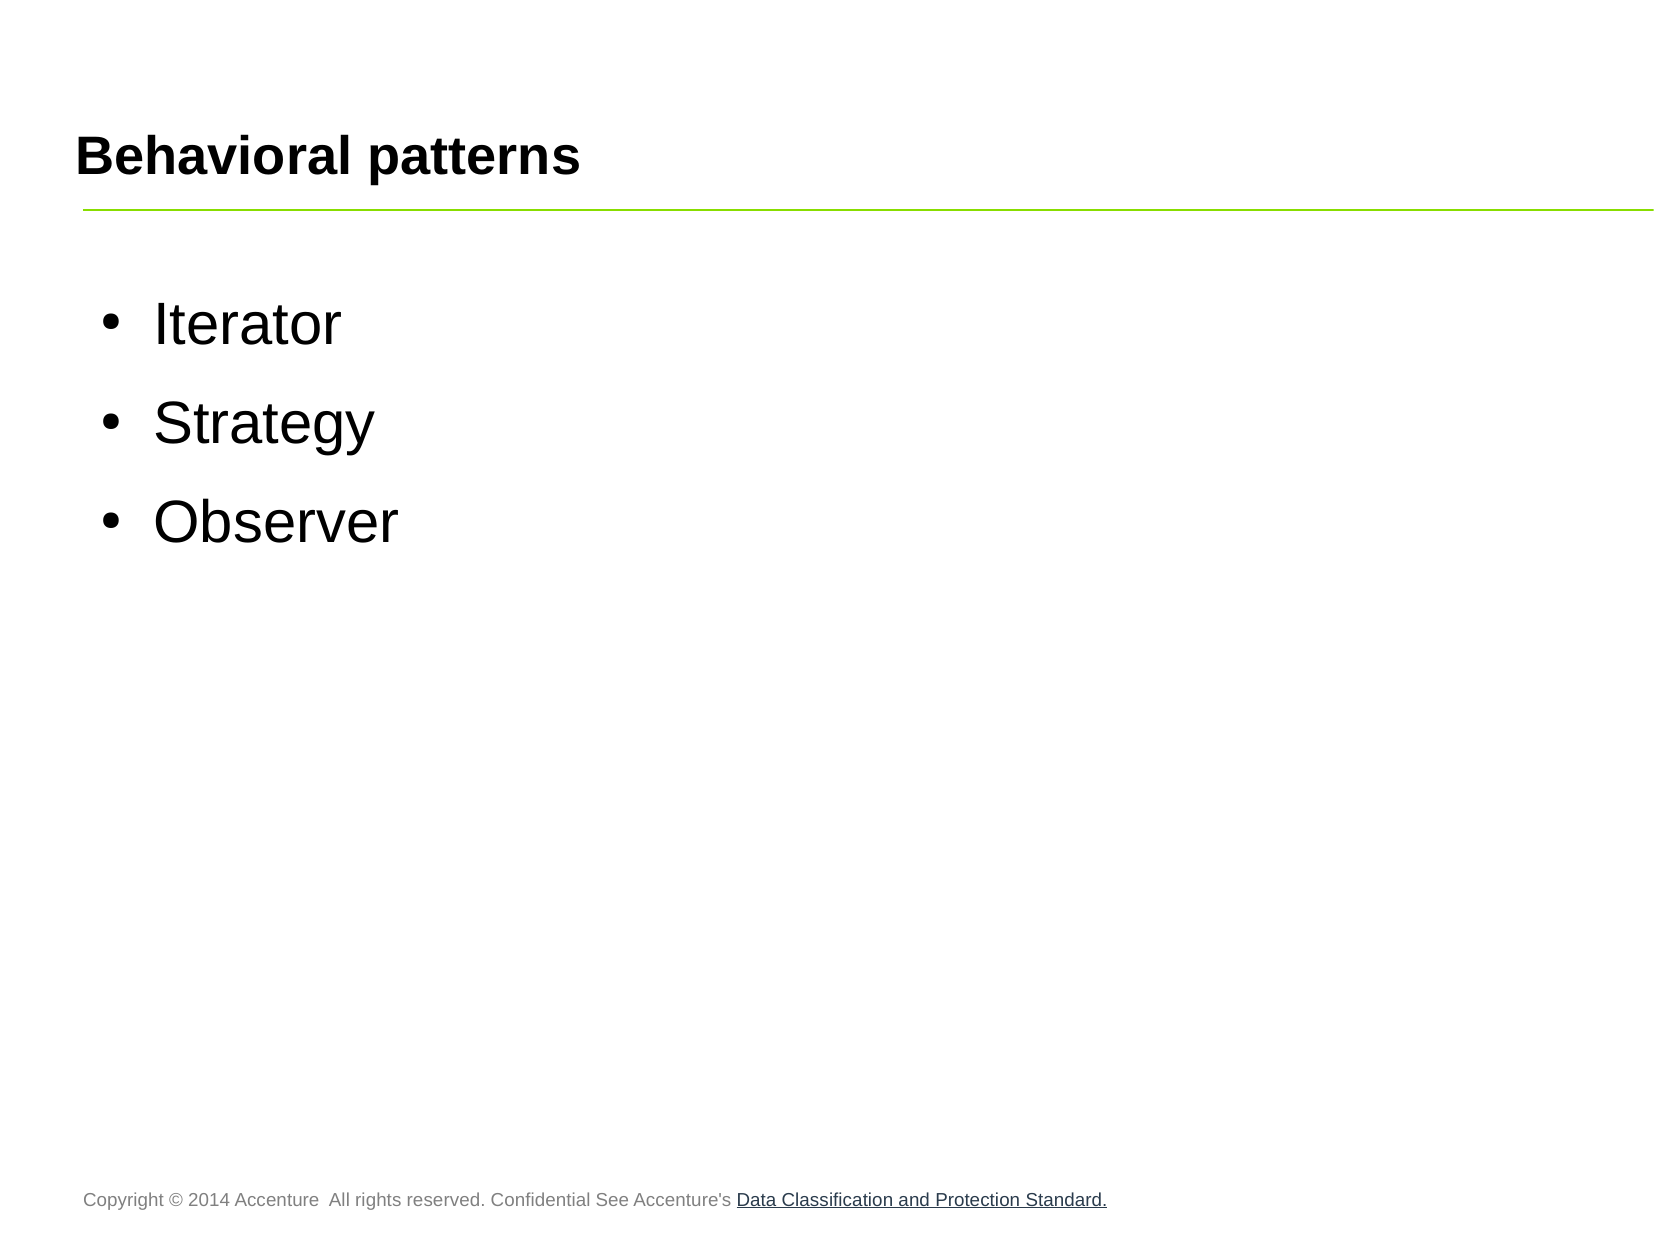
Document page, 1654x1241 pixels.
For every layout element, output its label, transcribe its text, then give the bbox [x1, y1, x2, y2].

list Iterator Strategy Observer [82, 290, 1571, 1010]
title Behavioral patterns [75, 100, 1564, 211]
